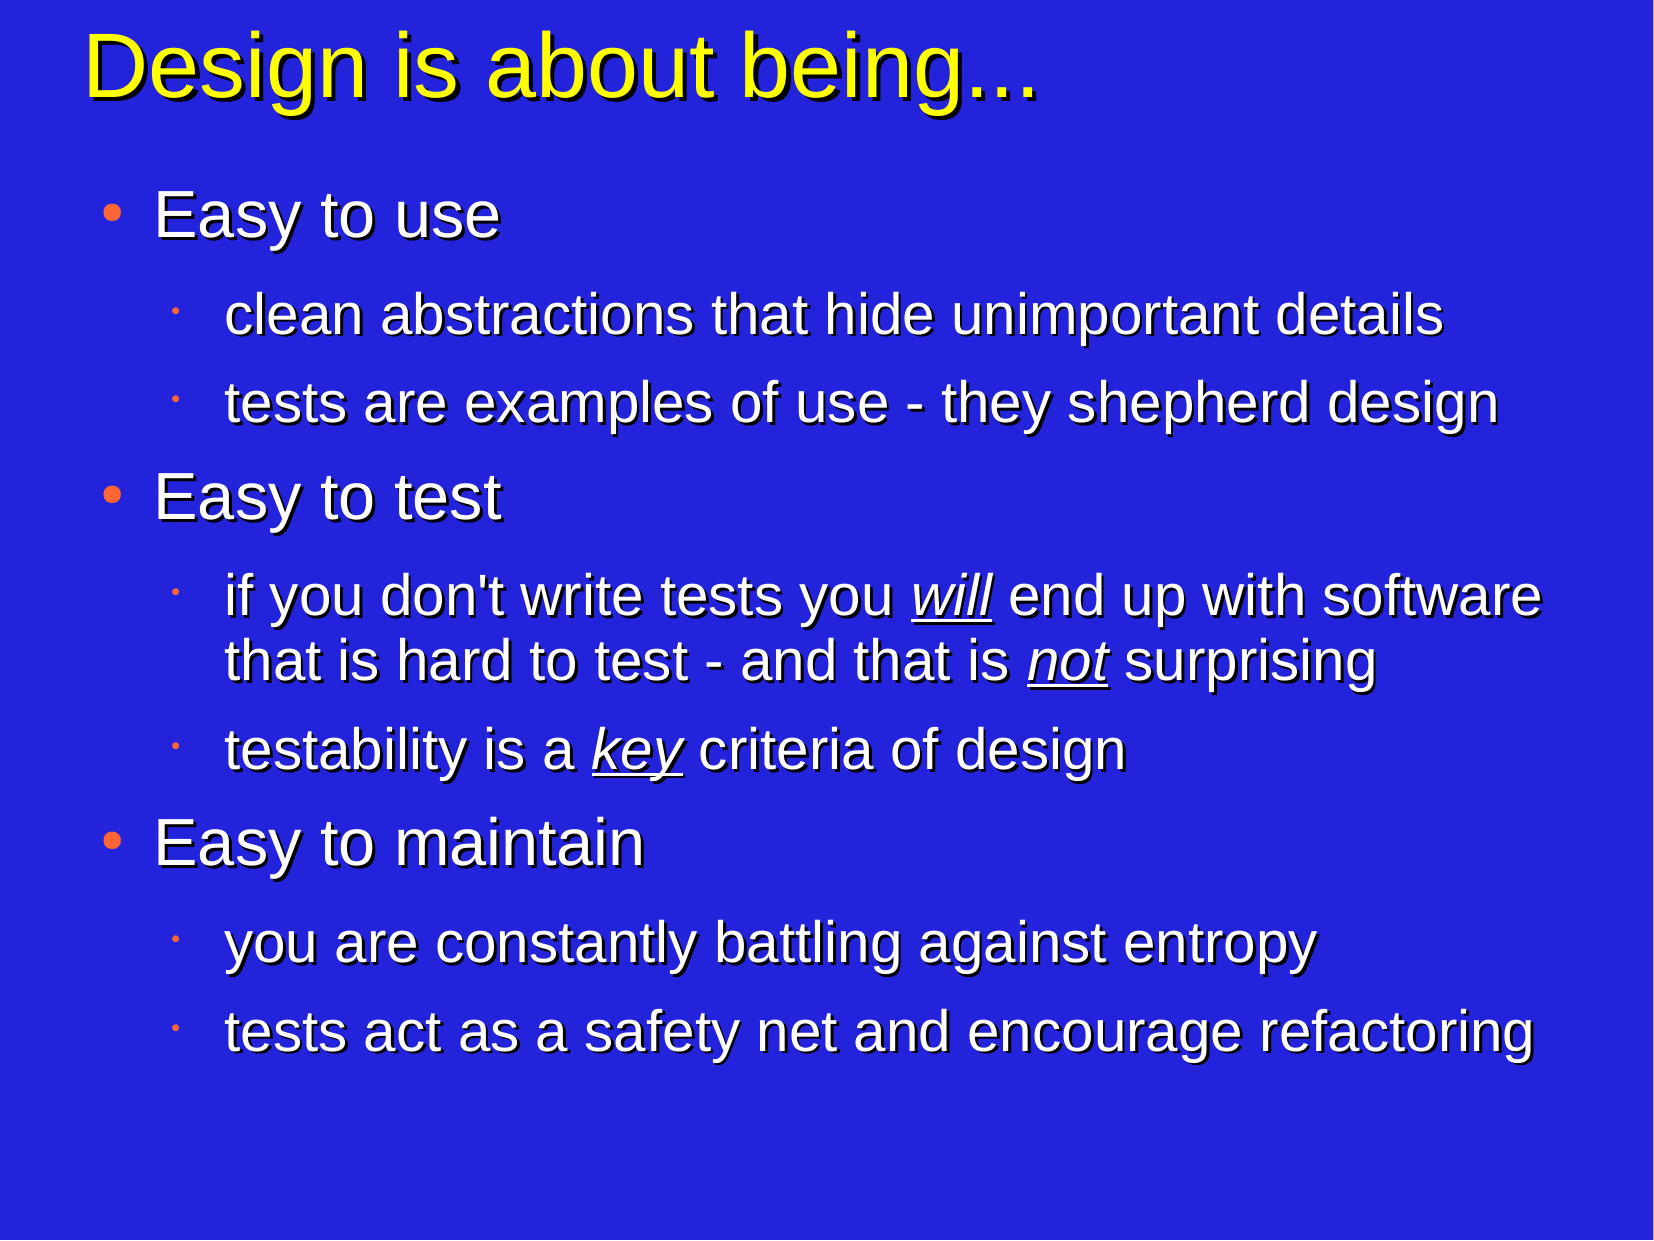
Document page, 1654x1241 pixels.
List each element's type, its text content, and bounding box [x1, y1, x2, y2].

title Design is about being... [82, 2, 1571, 130]
list Easy to use clean abstractions that hide unimportant details tests are examples of use - they shepherd design Easy to test if you don't write tests you will end up with software that is hard to test - and that is not surprising testability is a key criteria of design Easy to maintain you are constantly battling against entropy tests act as a safety net and encourage refactoring [82, 177, 1571, 1182]
